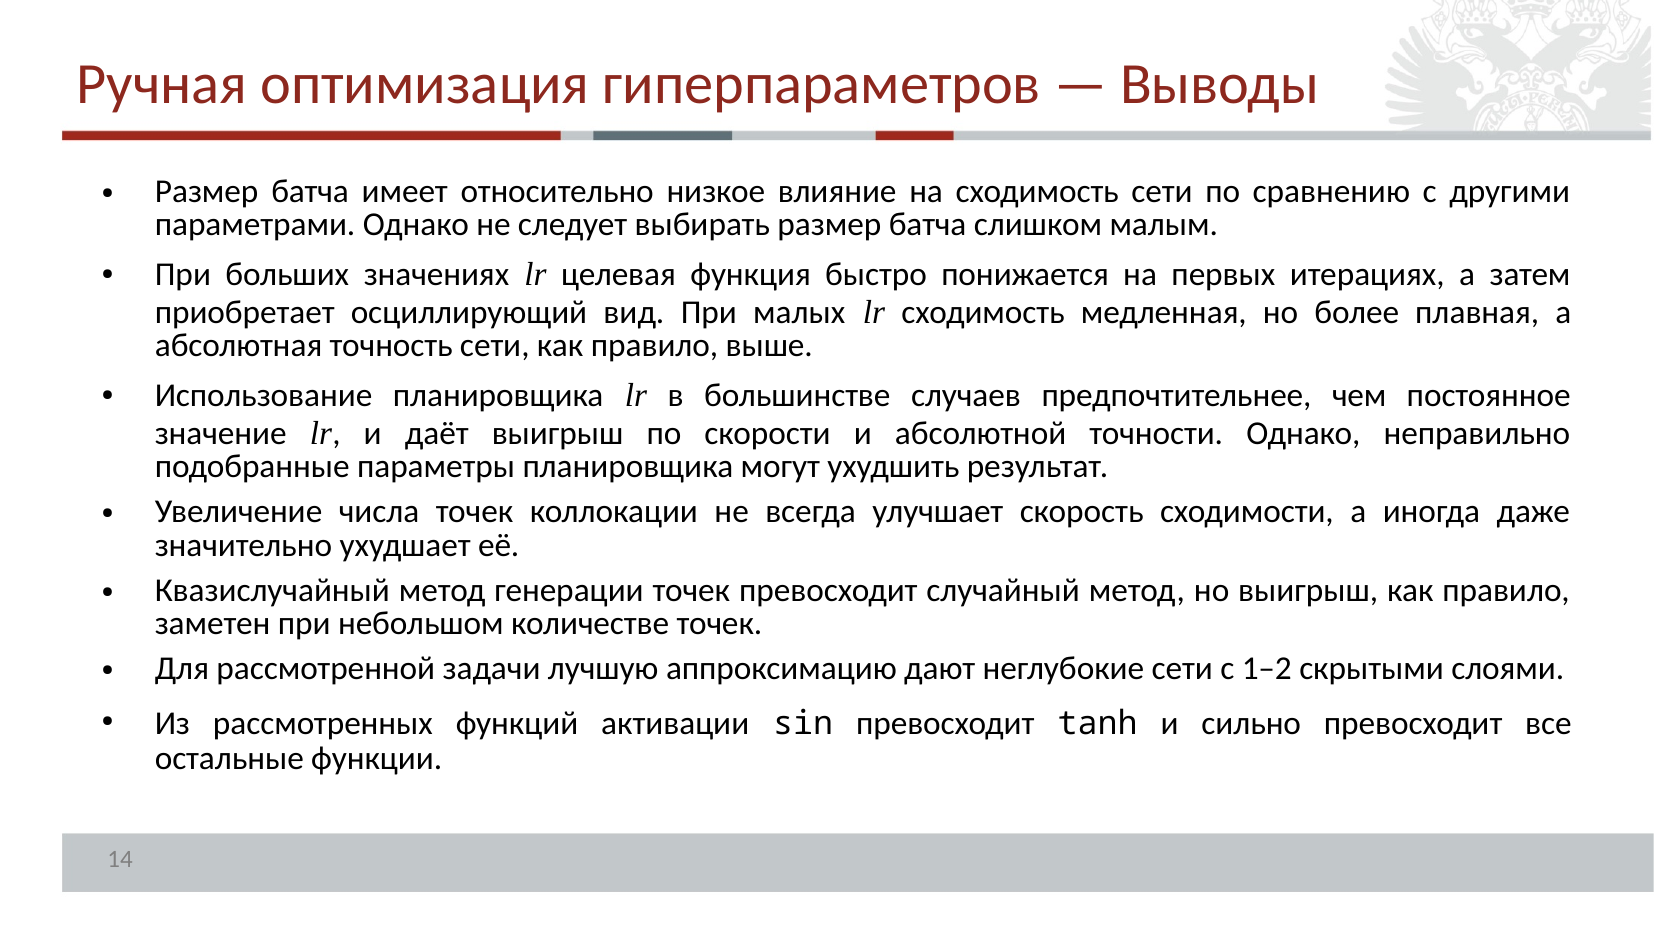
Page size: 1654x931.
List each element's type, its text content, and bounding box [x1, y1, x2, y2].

list Размер батча имеет относительно низкое влияние на сходимость сети по сравнению с другими параметрами. Однако не следует выбирать размер батча слишком малым. При больших значениях lr целевая функция быстро понижается на первых итерациях, а затем приобретает осциллирующий вид. При малых lr сходимость медленная, но более плавная, а абсолютная точность сети, как правило, выше. Использование планировщика lr в большинстве случаев предпочтительнее, чем постоянное значение lr, и даёт выигрыш по скорости и абсолютной точности. Однако, неправильно подобранные параметры планировщика могут ухудшить результат. Увеличение числа точек коллокации не всегда улучшает скорость сходимости, а иногда даже значительно ухудшает её. Квазислучайный метод генерации точек превосходит случайный метод, но выигрыш, как правило, заметен при небольшом количестве точек. Для рассмотренной задачи лучшую аппроксимацию дают неглубокие сети с 1–2 скрытыми слоями. Из рассмотренных функций активации sin превосходит tanh и сильно превосходит все остальные функции. [83, 177, 1573, 798]
picture [0, 0, 1654, 931]
title Ручная оптимизация гиперпараметров — Выводы [76, 48, 1565, 130]
